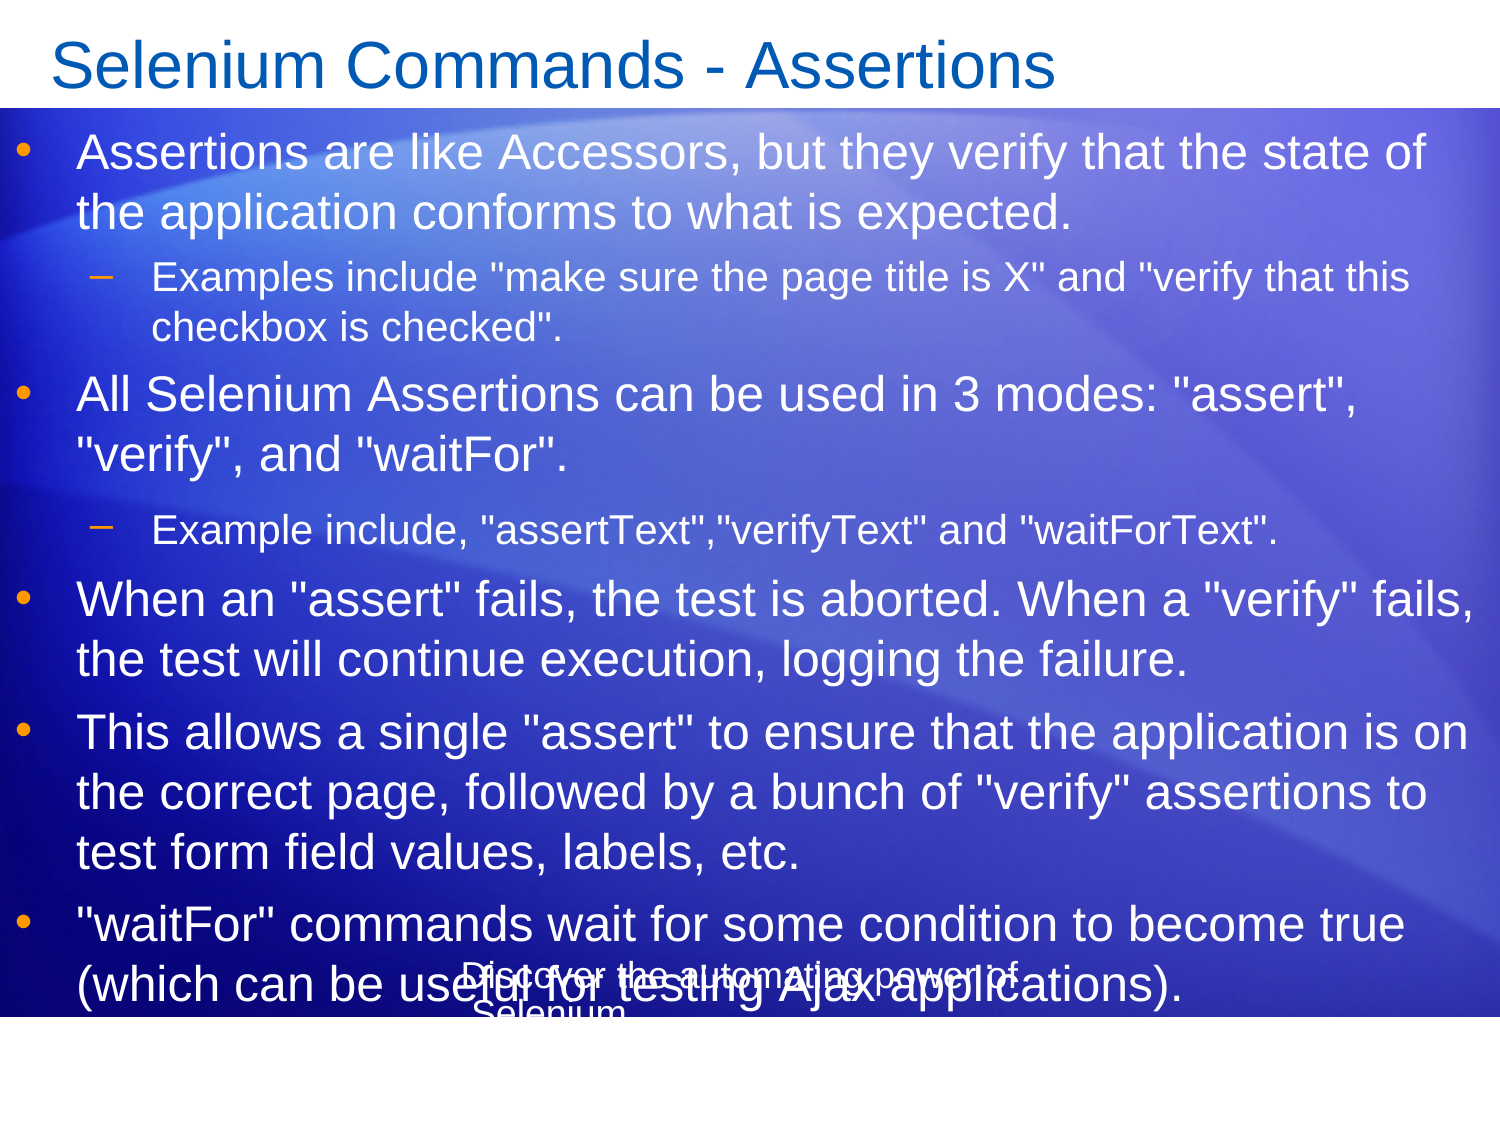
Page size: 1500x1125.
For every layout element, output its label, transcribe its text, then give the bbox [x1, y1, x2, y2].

title Selenium Commands - Assertions [35, 11, 1386, 111]
list Assertions are like Accessors, but they verify that the state of the application conforms to what is expected. Examples include "make sure the page title is X" and "verify that this checkbox is checked". All Selenium Assertions can be used in 3 modes: "assert", "verify", and "waitFor". Example include, "assertText","verifyText" and "waitForText". When an "assert" fails, the test is aborted. When a "verify" fails, the test will continue execution, logging the failure. This allows a single "assert" to ensure that the application is on the correct page, followed by a bunch of "verify" assertions to test form field values, labels, etc. "waitFor" commands wait for some condition to become true (which can be useful for testing Ajax applications). [0, 111, 1500, 1027]
